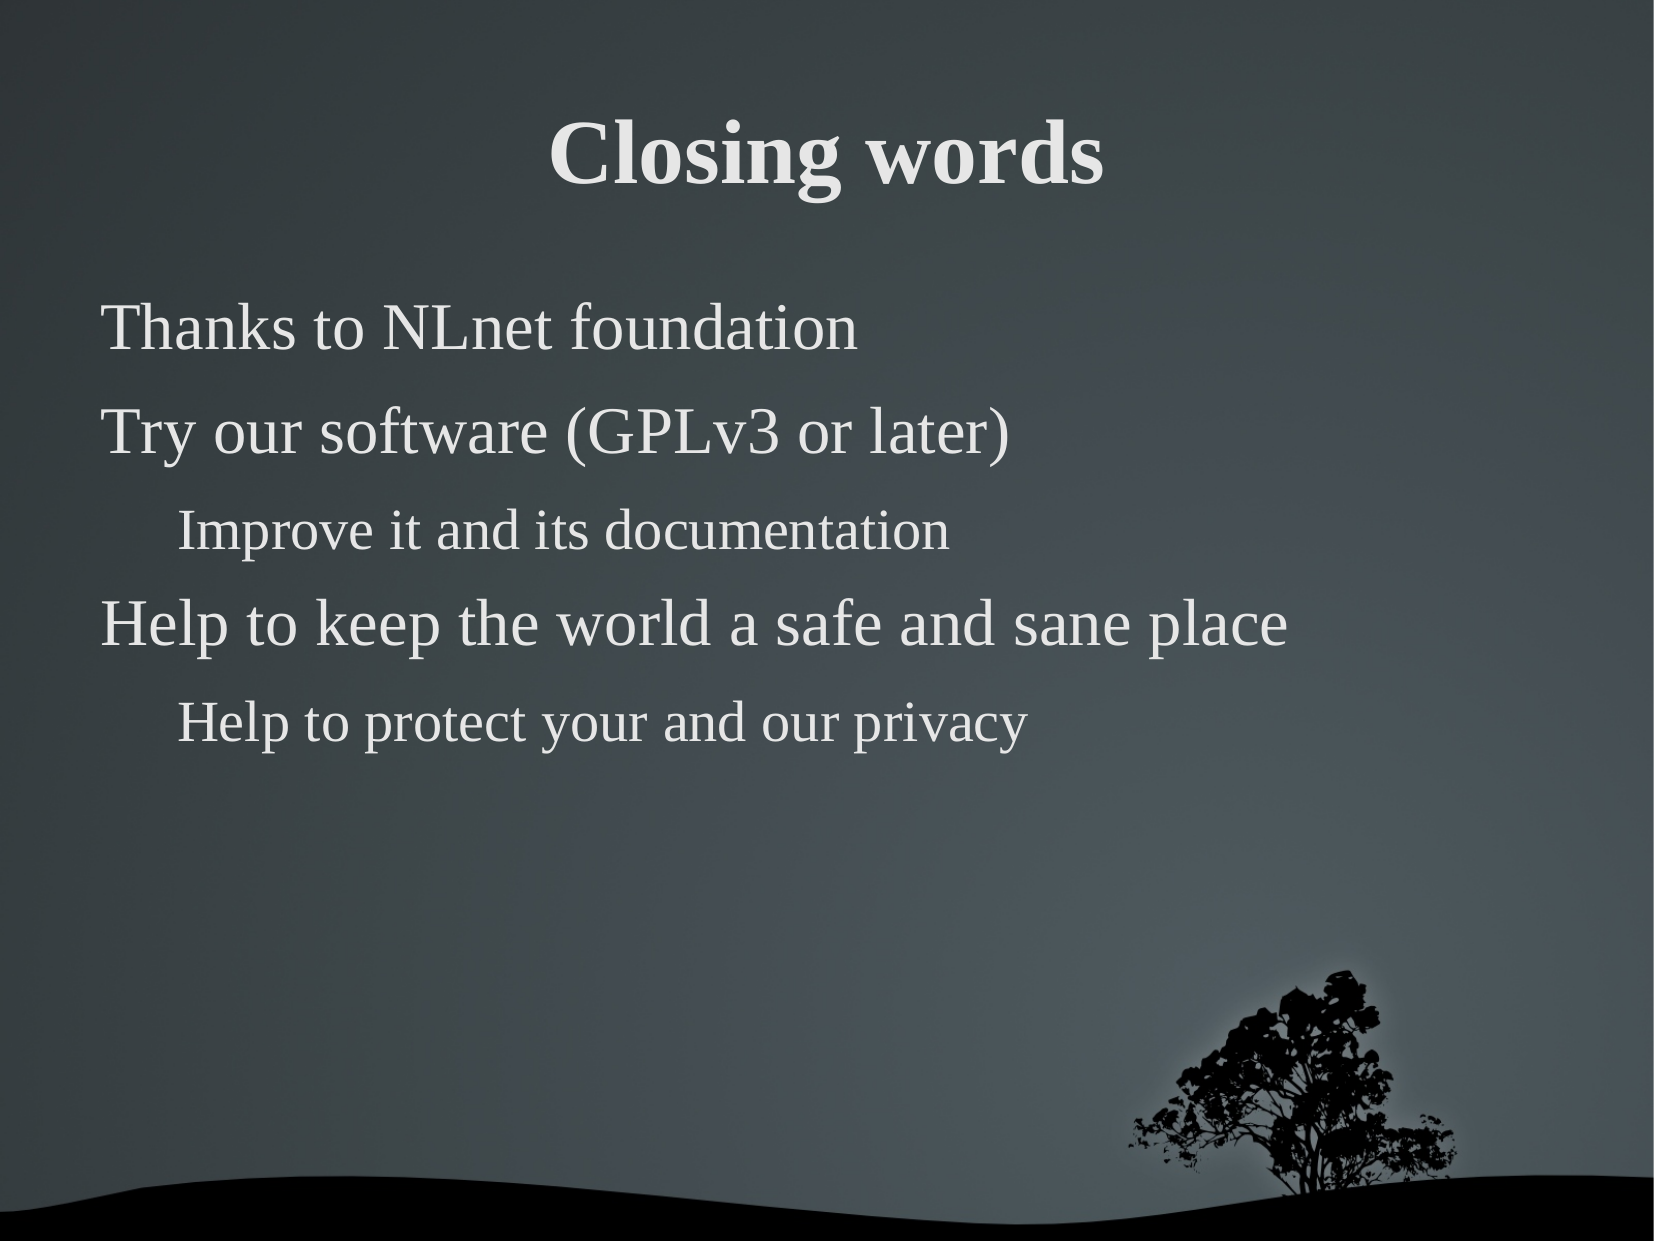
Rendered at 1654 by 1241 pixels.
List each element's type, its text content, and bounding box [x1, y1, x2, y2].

picture [0, 0, 1654, 1241]
title Closing words [82, 56, 1571, 250]
list Thanks to NLnet foundation Try our software (GPLv3 or later) Improve it and its documentation Help to keep the world a safe and sane place Help to protect your and our privacy [82, 290, 1571, 1094]
